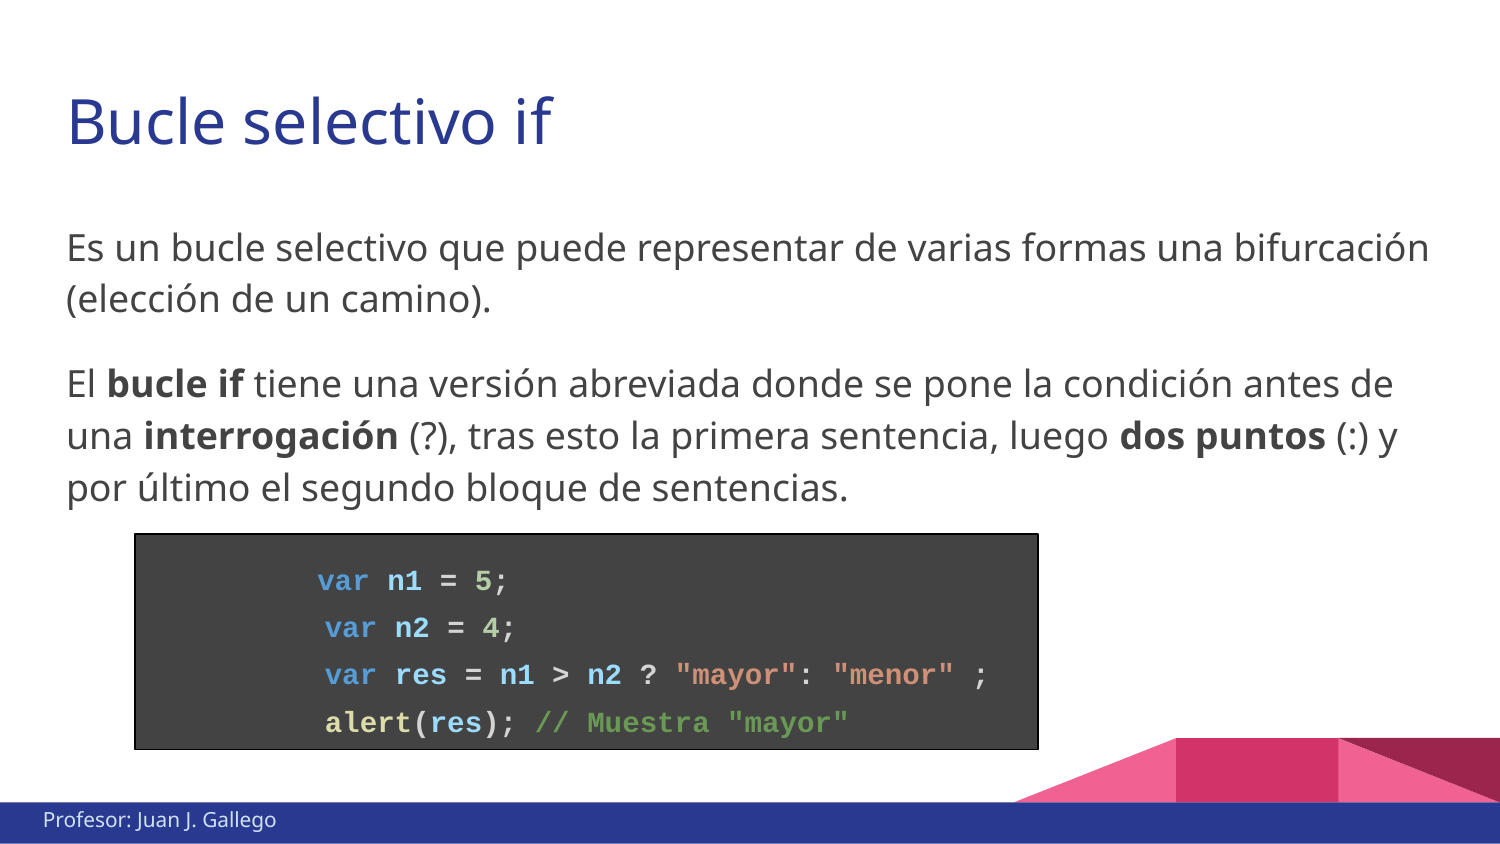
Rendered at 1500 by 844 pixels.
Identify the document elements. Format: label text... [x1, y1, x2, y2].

list Es un bucle selectivo que puede representar de varias formas una bifurcación (elección de un camino). El bucle if tiene una versión abreviada donde se pone la condición antes de una interrogación (?), tras esto la primera sentencia, luego dos puntos (:) y por último el segundo bloque de sentencias. [51, 201, 1449, 750]
text_box var n1 = 5; var n2 = 4; var res = n1 > n2 ? "mayor": "menor" ; alert(res); // Muestra "mayor" [134, 534, 1038, 750]
title Bucle selectivo if [51, 67, 1449, 167]
